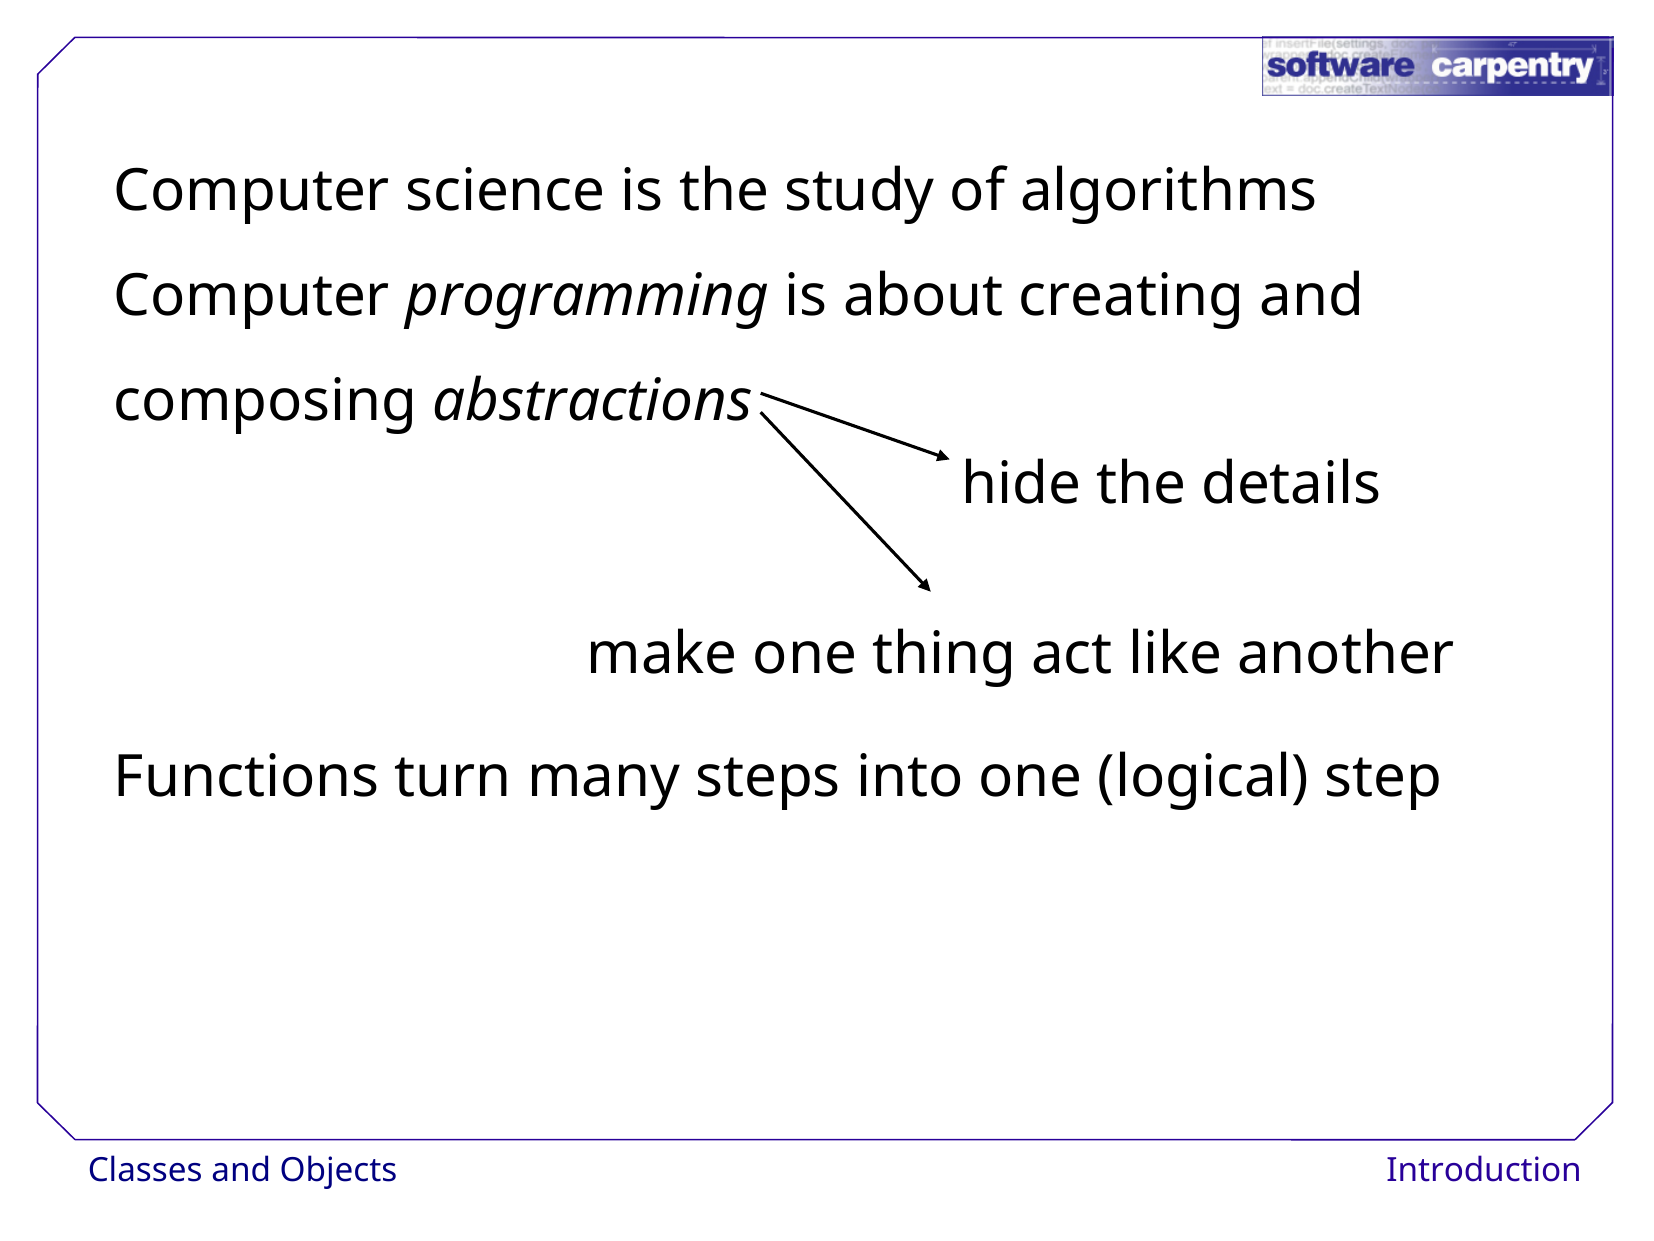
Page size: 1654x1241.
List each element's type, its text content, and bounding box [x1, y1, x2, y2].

text_box make one thing act like another [552, 572, 1489, 694]
text_box Functions turn many steps into one (logical) step [99, 695, 1517, 816]
picture [1262, 36, 1614, 96]
text_box hide the details [930, 402, 1413, 523]
text_box Computer science is the study of algorithms Computer programming is about creating and composing abstractions [99, 109, 1517, 440]
